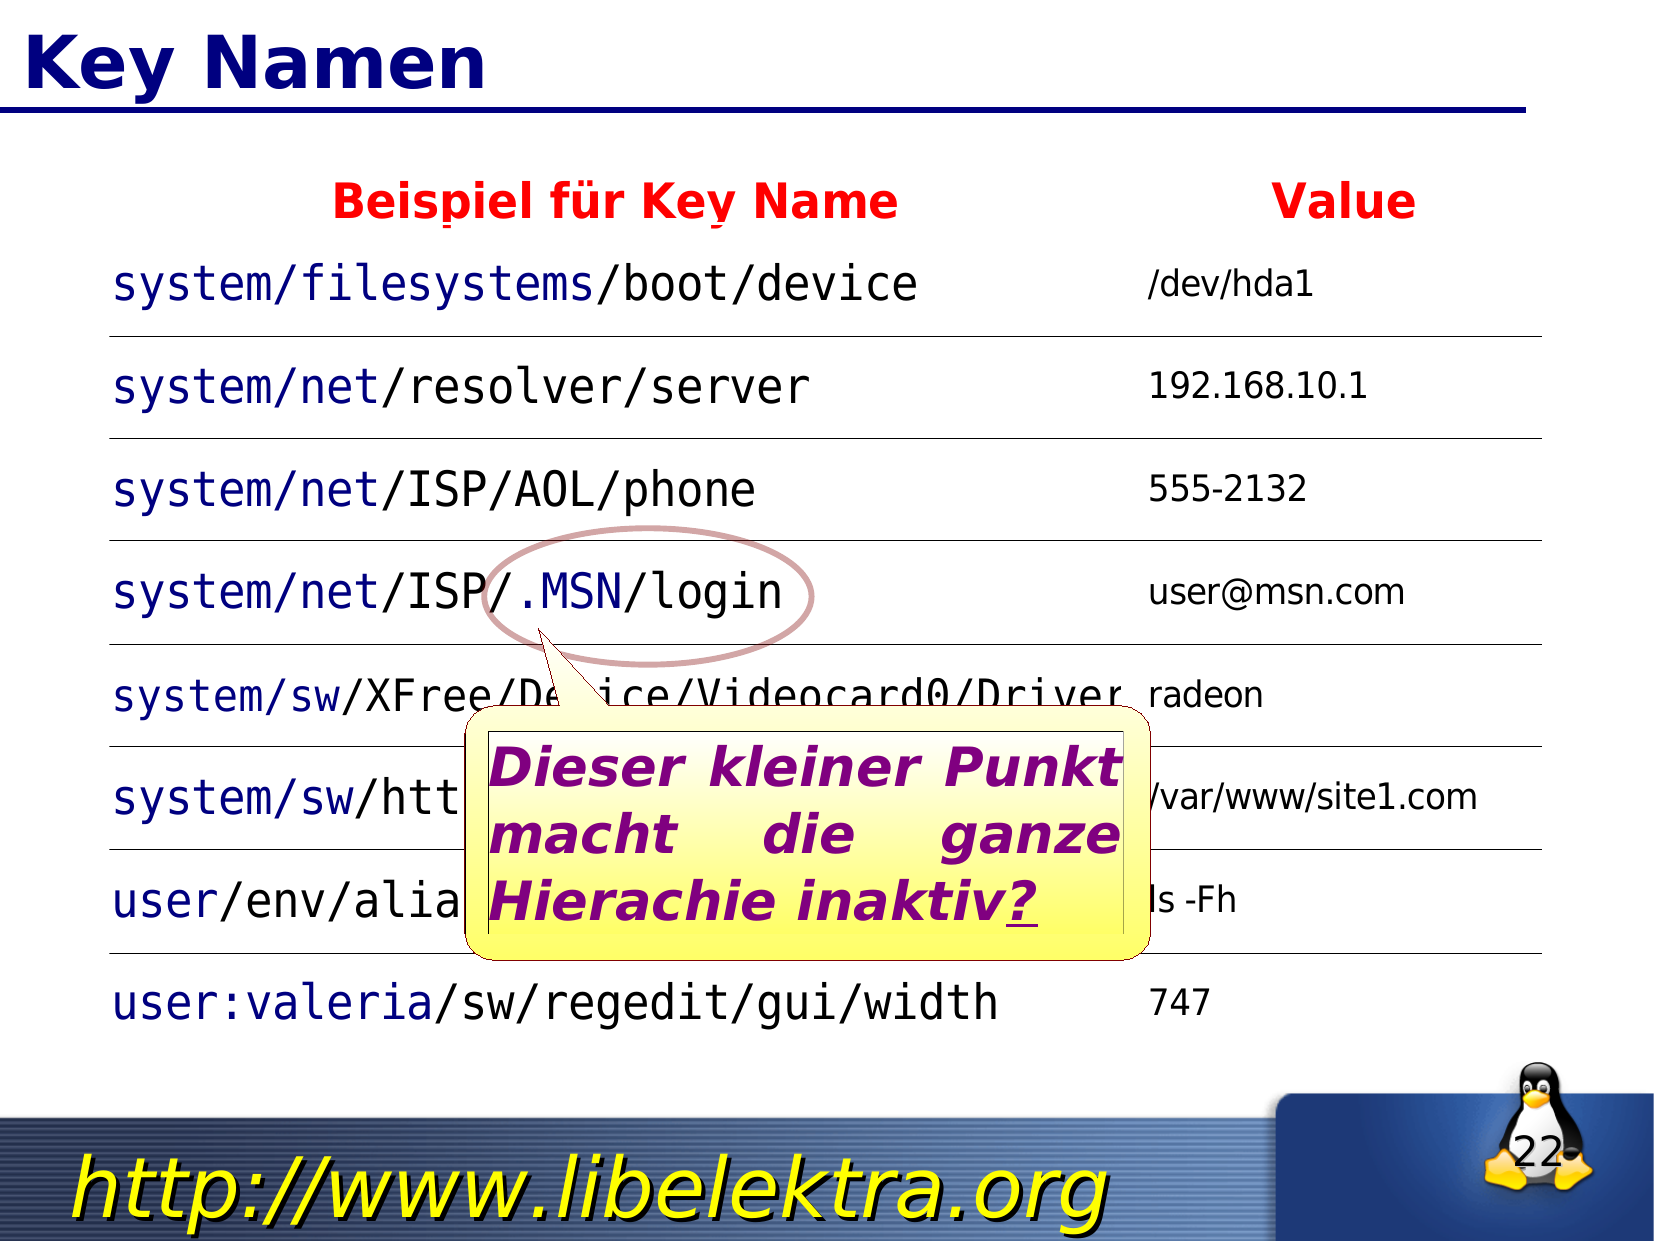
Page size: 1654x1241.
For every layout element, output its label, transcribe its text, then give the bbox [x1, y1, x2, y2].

text_box Dieser kleiner Punkt macht die ganze Hierachie inaktiv? [488, 733, 1124, 932]
text_box Key Namen [22, 14, 1611, 111]
text_box [464, 628, 1151, 961]
chart [109, 174, 1545, 1057]
picture [0, 1061, 1654, 1241]
text_box 50 [1312, 1122, 1566, 1178]
